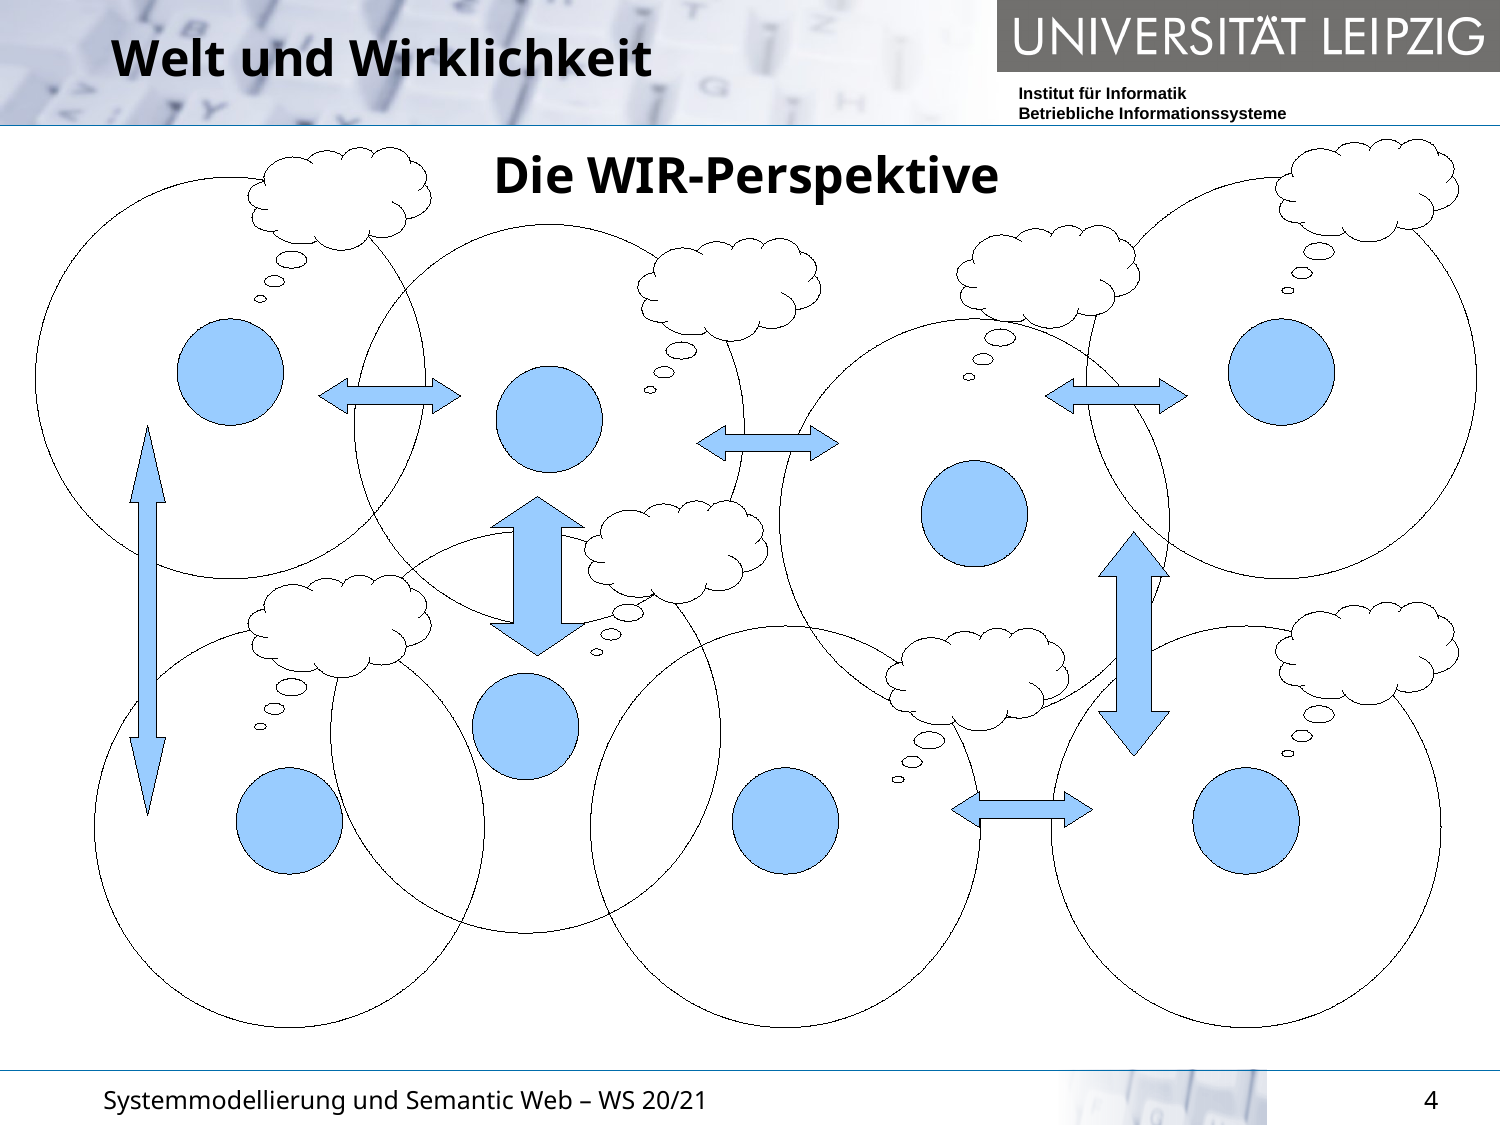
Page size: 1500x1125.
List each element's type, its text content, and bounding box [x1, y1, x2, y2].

text_box [1098, 531, 1170, 756]
text_box [472, 673, 579, 780]
text_box [951, 791, 1093, 828]
text_box [264, 275, 285, 287]
text_box [956, 225, 1140, 329]
text_box [1275, 139, 1459, 242]
text_box [913, 731, 945, 749]
text_box [901, 756, 923, 768]
text_box [129, 425, 166, 816]
text_box [254, 723, 267, 730]
text_box [644, 386, 657, 394]
text_box [1291, 267, 1313, 279]
text_box [1192, 767, 1300, 875]
text_box [921, 460, 1028, 567]
text_box [276, 251, 307, 269]
text_box [264, 703, 285, 715]
text_box [247, 575, 432, 678]
picture [0, 0, 1500, 125]
text_box [1281, 287, 1294, 294]
text_box [1045, 378, 1188, 414]
text_box [732, 767, 839, 875]
text_box Welt und Wirklichkeit [97, 18, 669, 94]
text_box [236, 767, 343, 875]
text_box [247, 147, 432, 251]
text_box [254, 295, 267, 303]
text_box [637, 238, 821, 342]
text_box [496, 366, 603, 473]
picture [1057, 1071, 1267, 1125]
text_box [885, 628, 1069, 731]
text_box [1281, 750, 1294, 757]
text_box [600, 628, 622, 641]
text_box [276, 678, 307, 696]
text_box [963, 373, 975, 381]
text_box [696, 425, 839, 461]
text_box [612, 604, 644, 622]
text_box [892, 776, 905, 783]
text_box [665, 341, 697, 360]
text_box [1228, 318, 1335, 426]
text_box [972, 353, 994, 365]
text_box [1303, 705, 1335, 723]
text_box [1303, 242, 1335, 260]
text_box [490, 496, 585, 656]
text_box [584, 500, 768, 604]
text_box Die WIR-Perspektive [478, 135, 1111, 211]
text_box [177, 318, 284, 426]
text_box [590, 648, 603, 656]
text_box [984, 328, 1016, 347]
text_box [318, 378, 461, 414]
text_box [1291, 730, 1313, 742]
text_box [653, 366, 675, 378]
text_box [1275, 602, 1459, 705]
